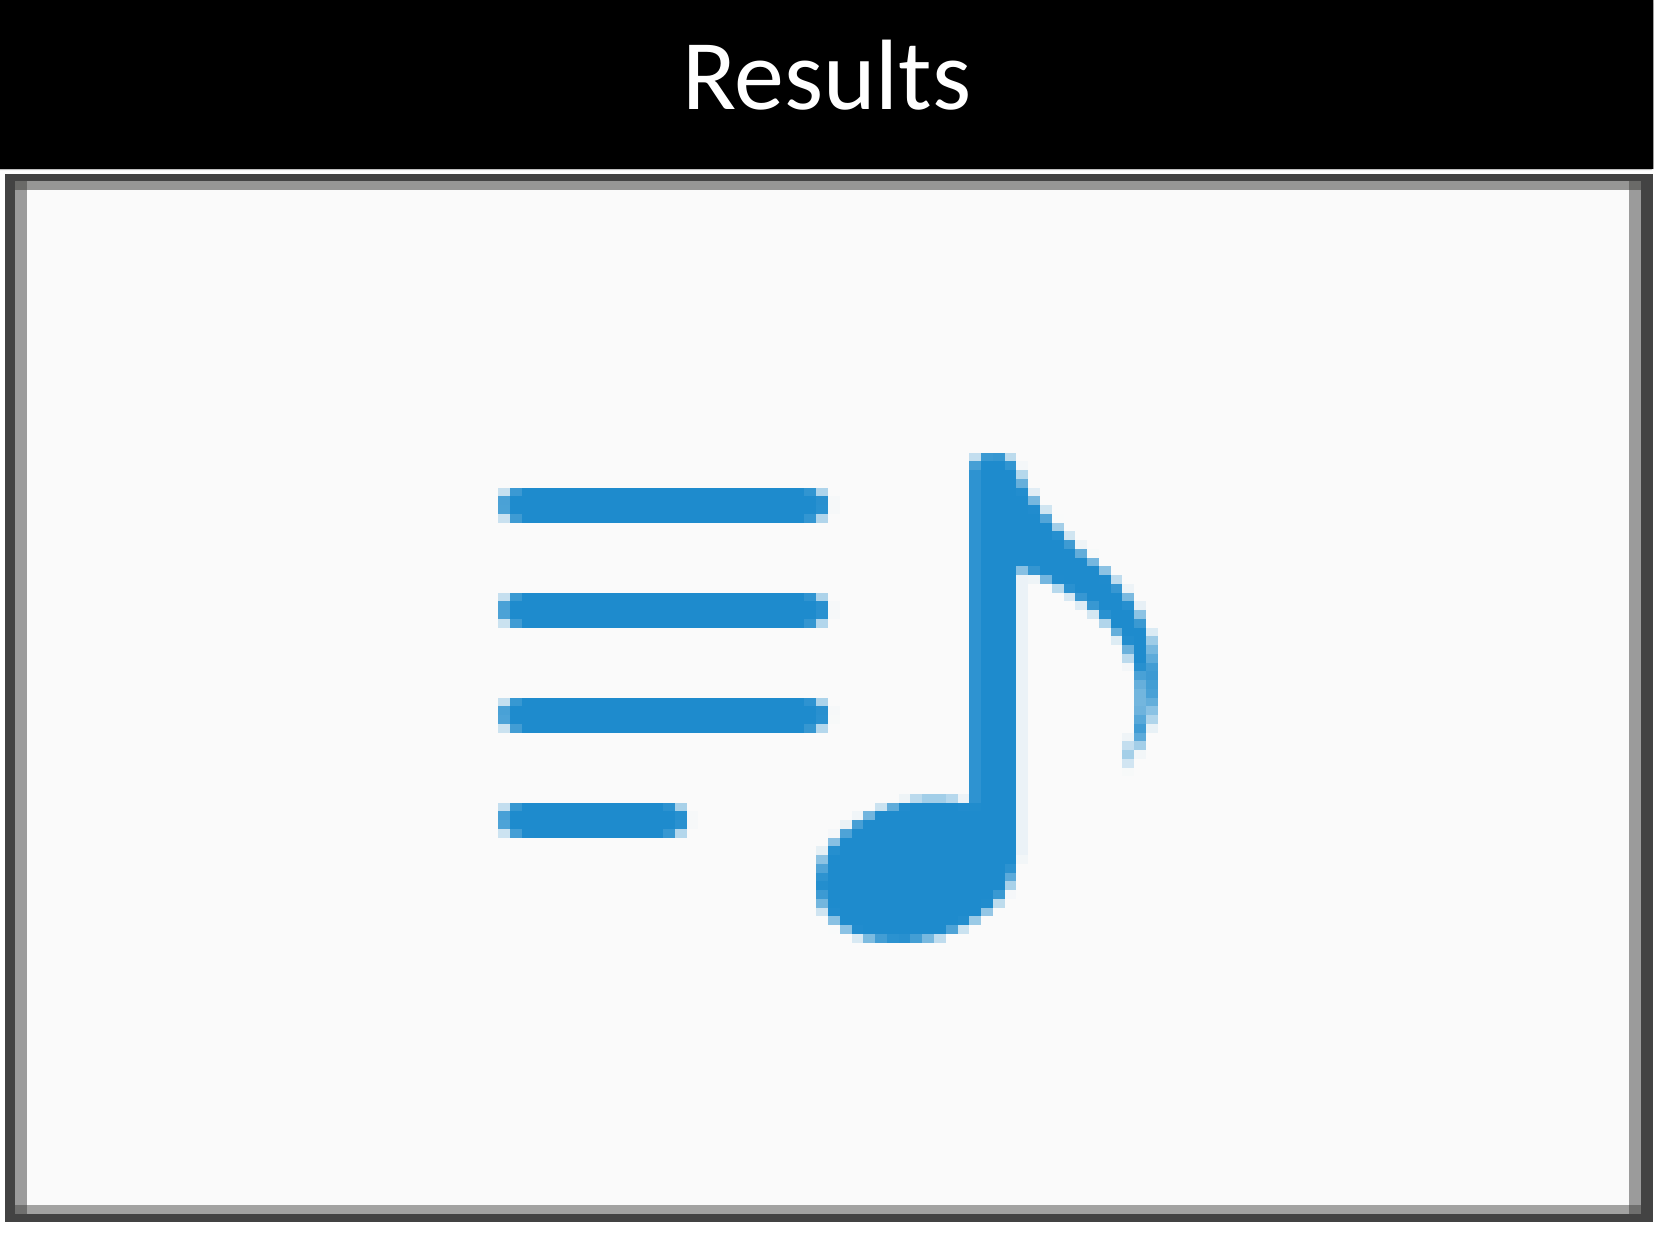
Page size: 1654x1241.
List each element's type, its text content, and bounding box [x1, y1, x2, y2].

title Results [0, 0, 1654, 169]
text_box [3, 173, 1654, 1224]
